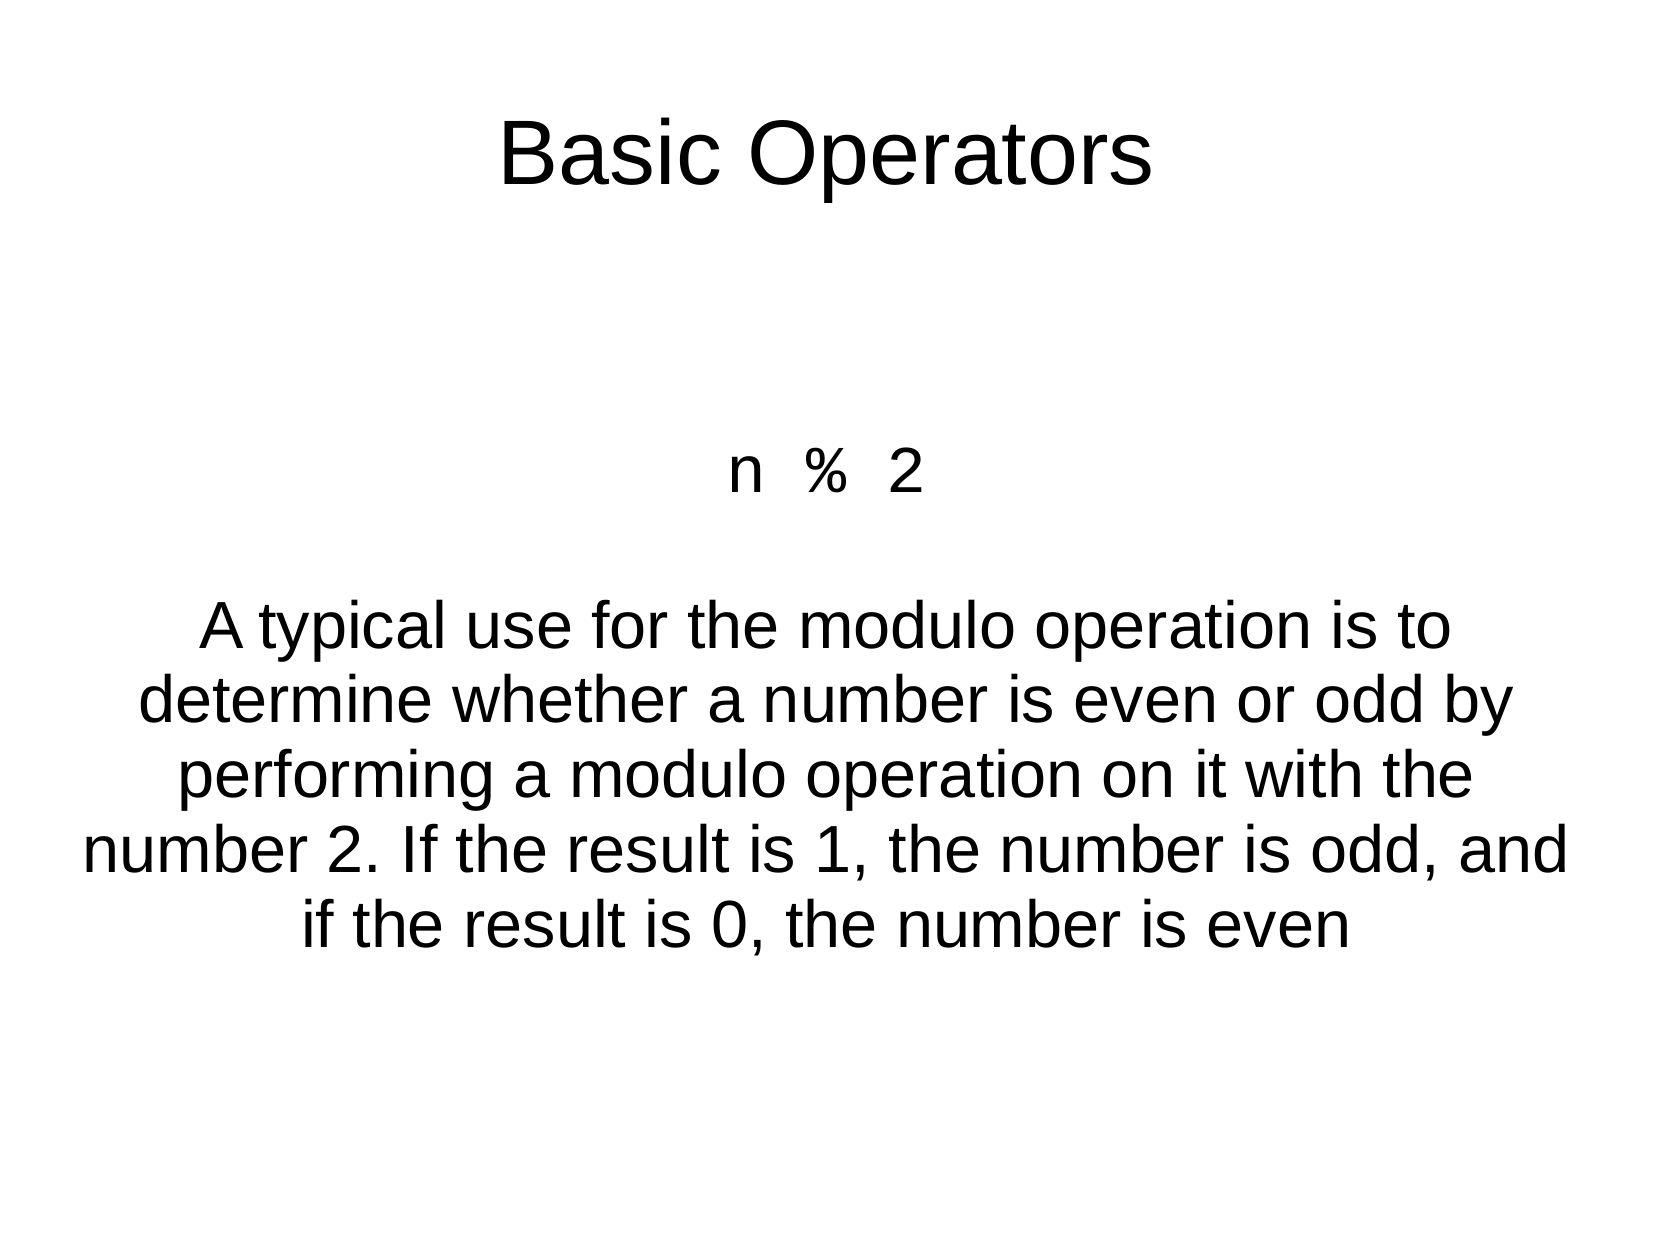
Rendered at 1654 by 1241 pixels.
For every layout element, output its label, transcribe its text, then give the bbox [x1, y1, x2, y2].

title Basic Operators [82, 49, 1571, 257]
subtitle n % 2 A typical use for the modulo operation is to determine whether a number is even or odd by performing a modulo operation on it with the number 2. If the result is 1, the number is odd, and if the result is 0, the number is even [82, 290, 1571, 1109]
